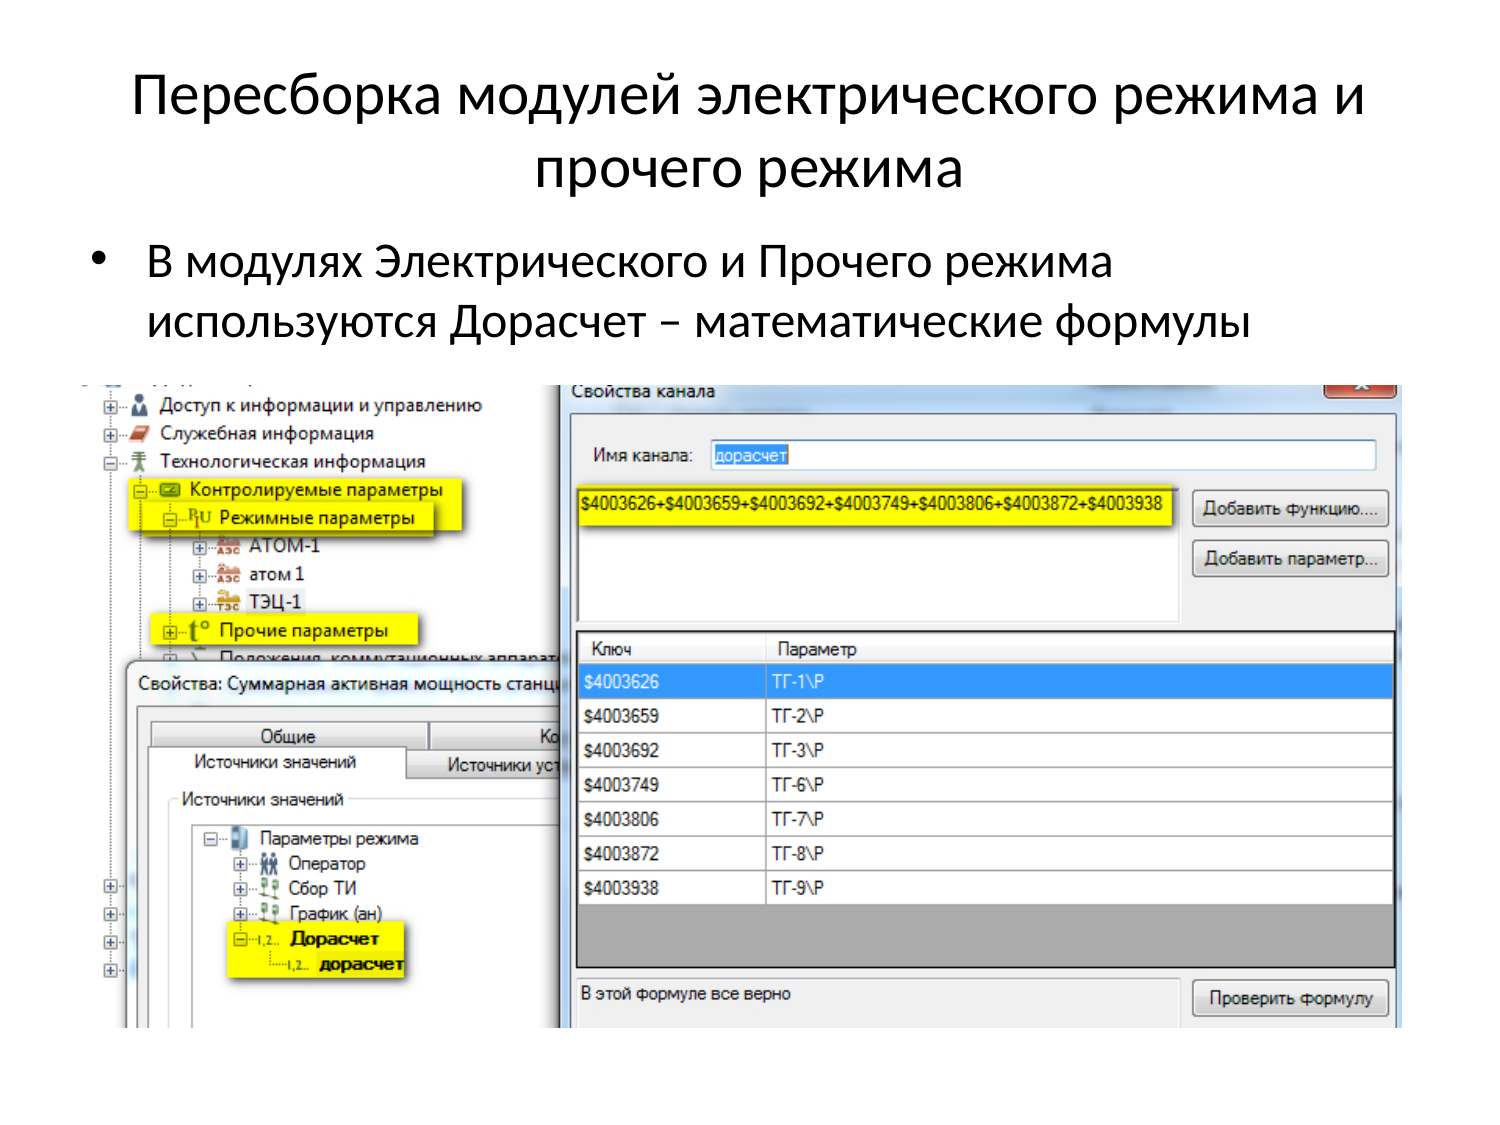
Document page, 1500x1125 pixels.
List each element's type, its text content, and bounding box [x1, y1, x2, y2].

list В модулях Электрического и Прочего режима используются Дорасчет – математические формулы [75, 219, 1425, 1005]
title Пересборка модулей электрического режима и прочего режима [75, 45, 1425, 209]
picture [82, 385, 1402, 1028]
